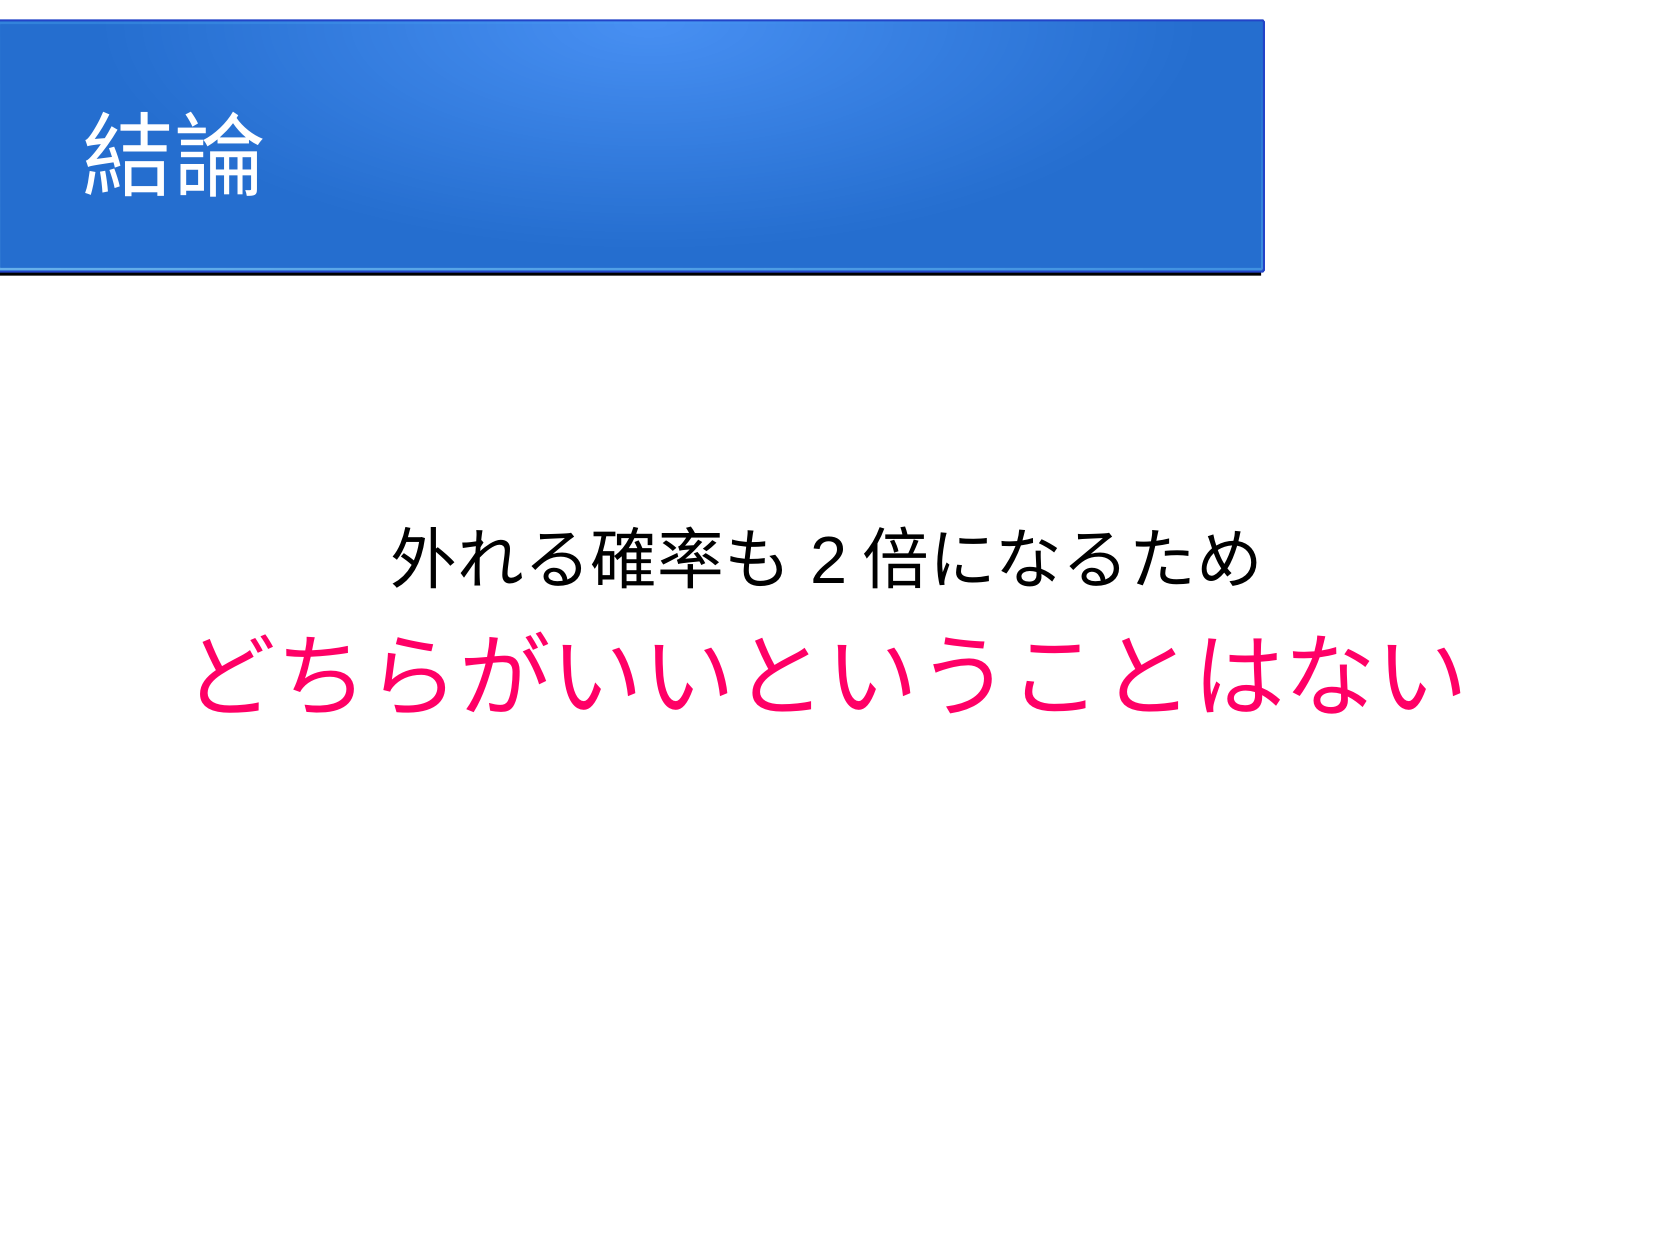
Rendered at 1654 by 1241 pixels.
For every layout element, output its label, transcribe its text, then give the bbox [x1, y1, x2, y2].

subtitle 外れる確率も2倍になるため どちらがいいということはない [82, 299, 1571, 1019]
title 結論 [82, 47, 1235, 252]
